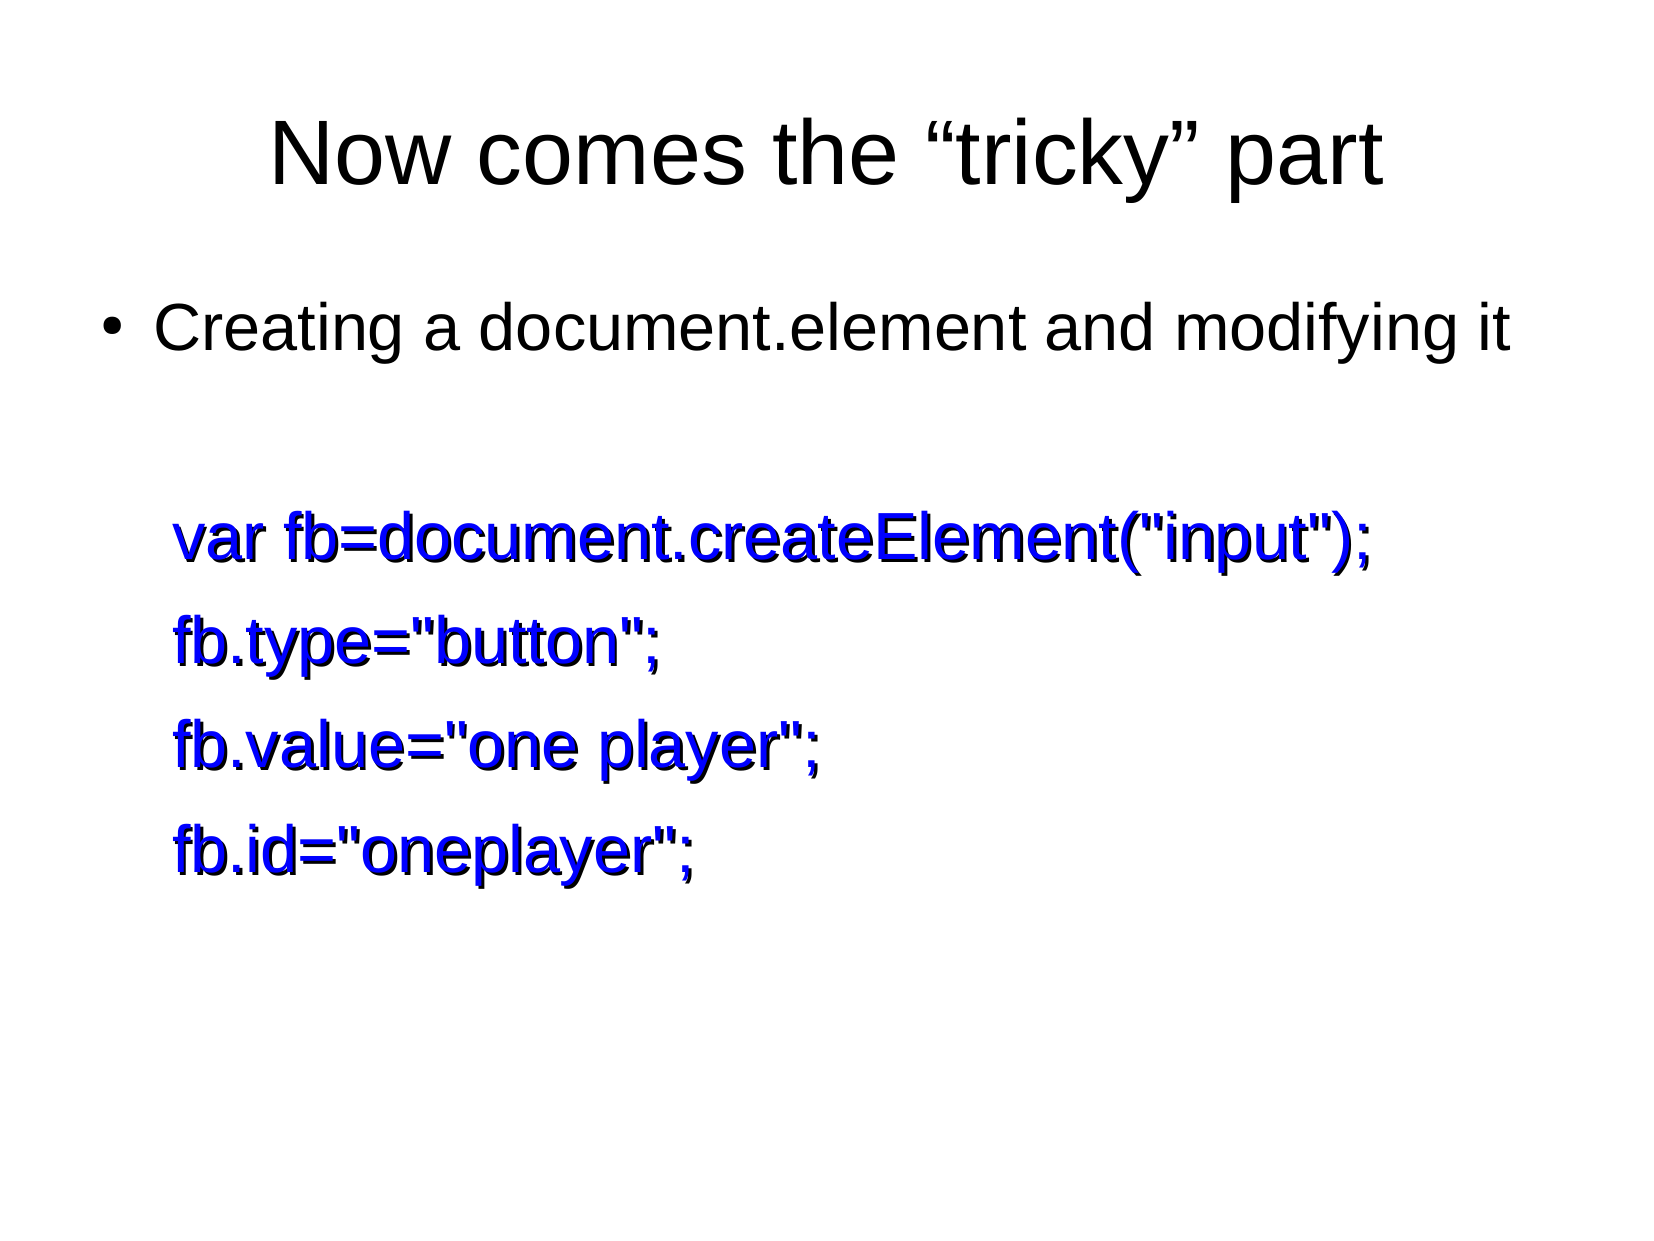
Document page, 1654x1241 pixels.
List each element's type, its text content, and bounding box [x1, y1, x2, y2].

title Now comes the “tricky” part [82, 49, 1571, 257]
list Creating a document.element and modifying it var fb=document.createElement("input"); fb.type="button"; fb.value="one player"; fb.id="oneplayer"; [82, 290, 1571, 1010]
